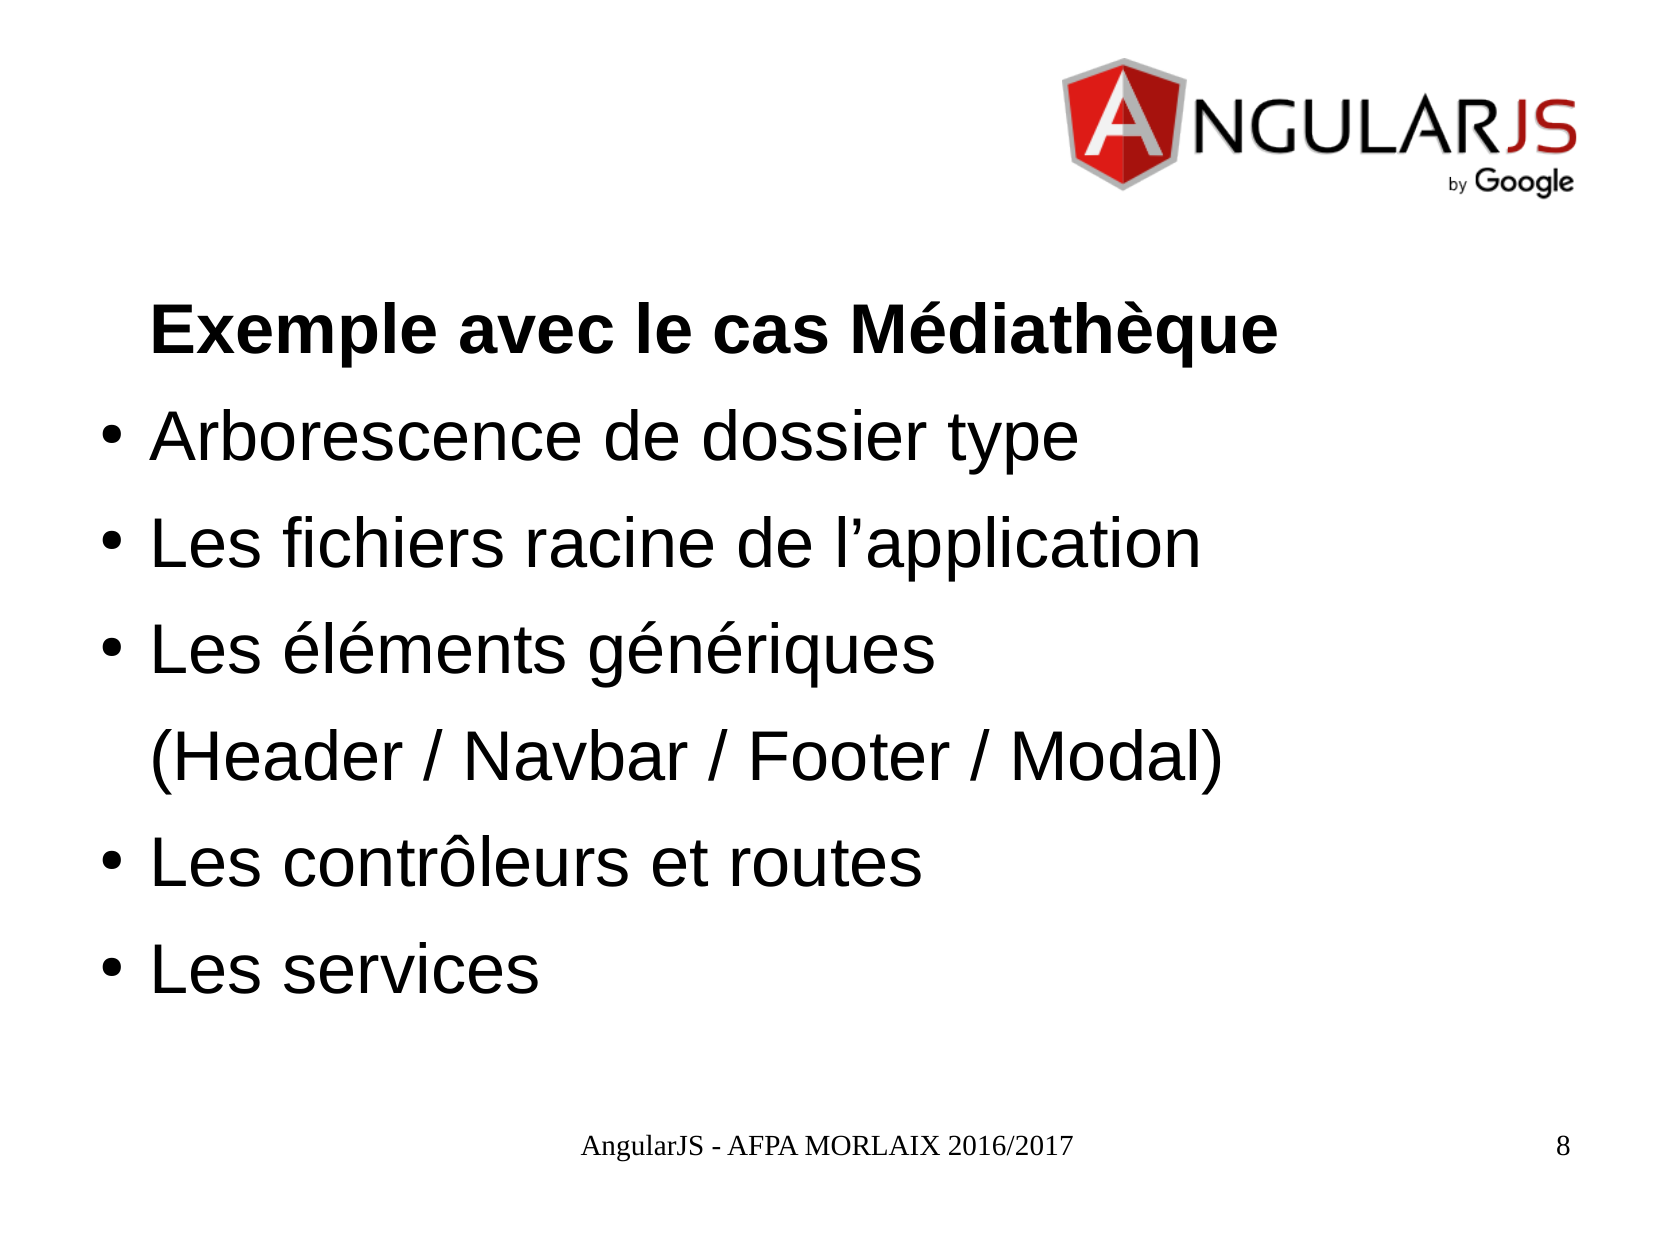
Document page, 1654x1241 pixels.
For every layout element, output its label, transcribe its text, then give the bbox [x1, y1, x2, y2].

picture [1062, 58, 1578, 205]
list Exemple avec le cas Médiathèque Arborescence de dossier type Les fichiers racine de l’application Les éléments génériques (Header / Navbar / Footer / Modal) Les contrôleurs et routes Les services [82, 290, 1571, 1010]
